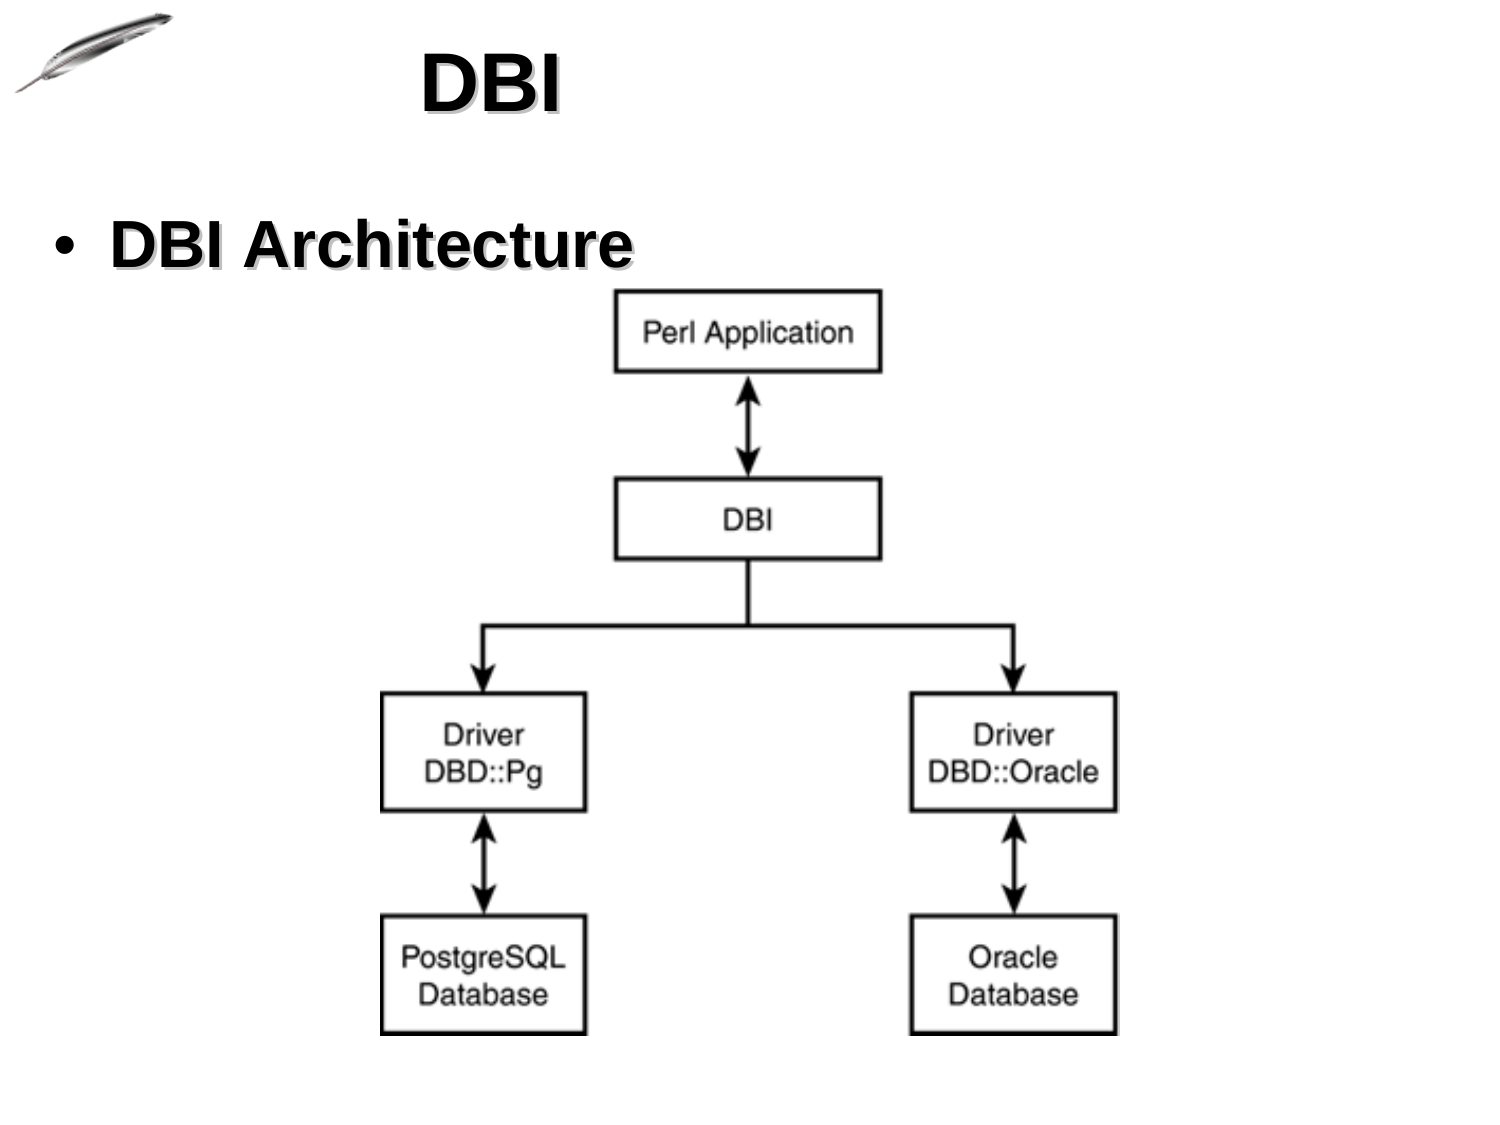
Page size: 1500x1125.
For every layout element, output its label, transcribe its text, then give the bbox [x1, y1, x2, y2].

title DBI [419, 0, 1459, 176]
picture [11, 11, 179, 95]
picture [380, 288, 1120, 1036]
list DBI Architecture [53, 207, 1447, 1084]
